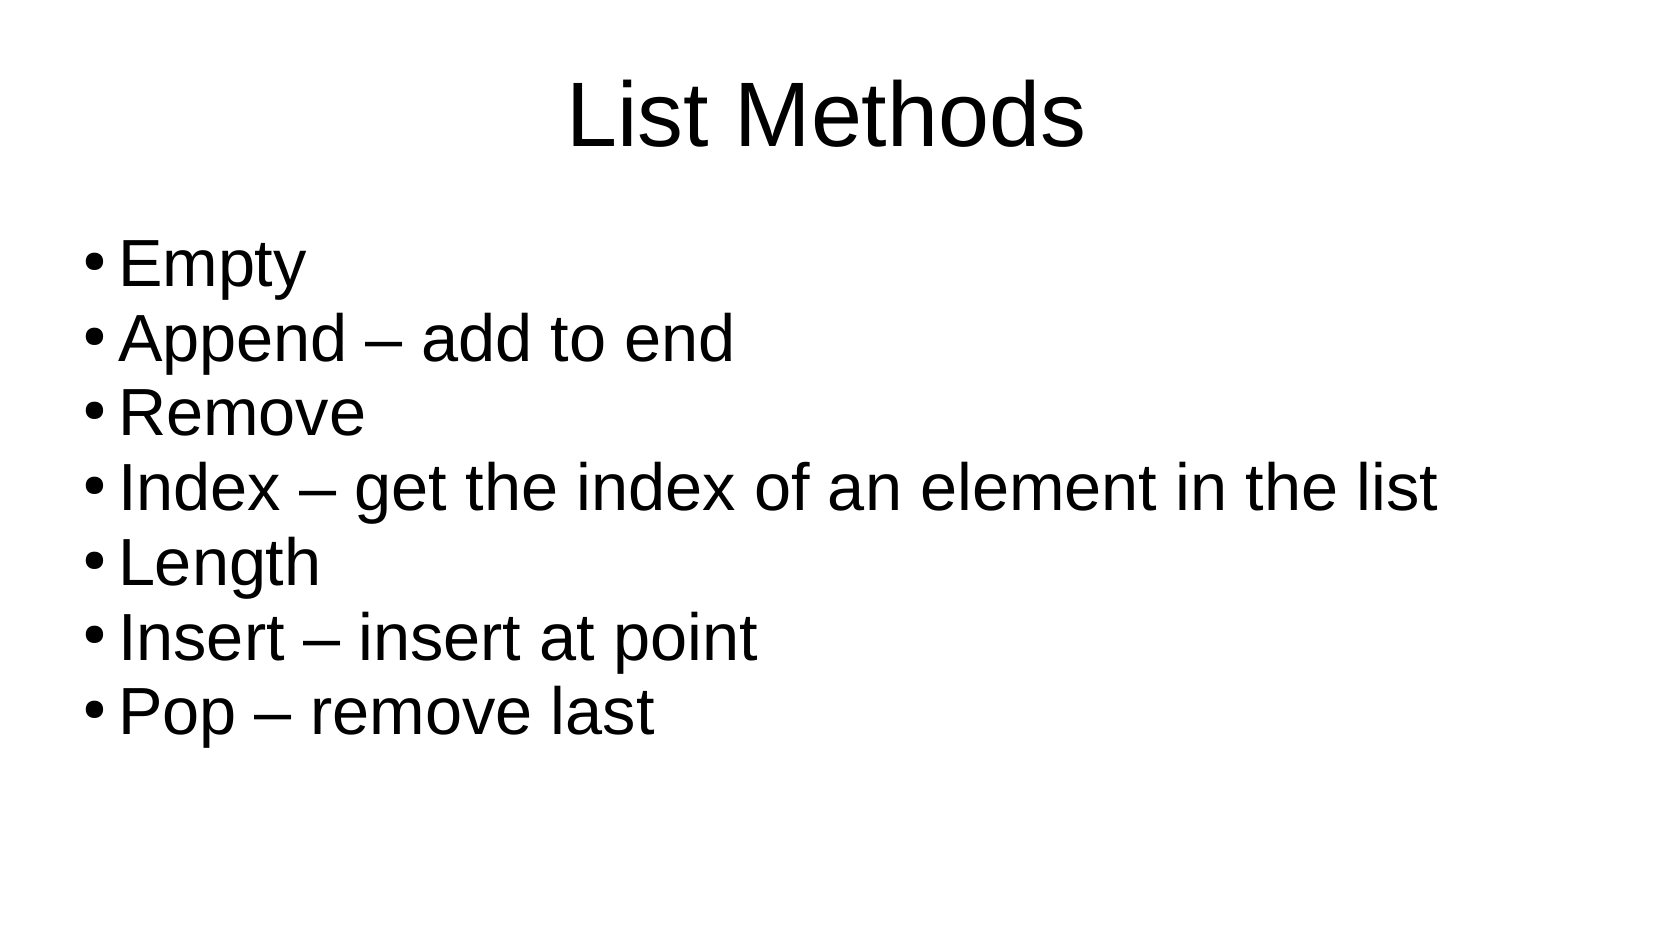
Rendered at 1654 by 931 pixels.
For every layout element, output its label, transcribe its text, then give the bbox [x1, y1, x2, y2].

title List Methods [82, 37, 1571, 188]
subtitle Empty Append – add to end Remove Index – get the index of an element in the list Length Insert – insert at point Pop – remove last [82, 188, 1571, 787]
